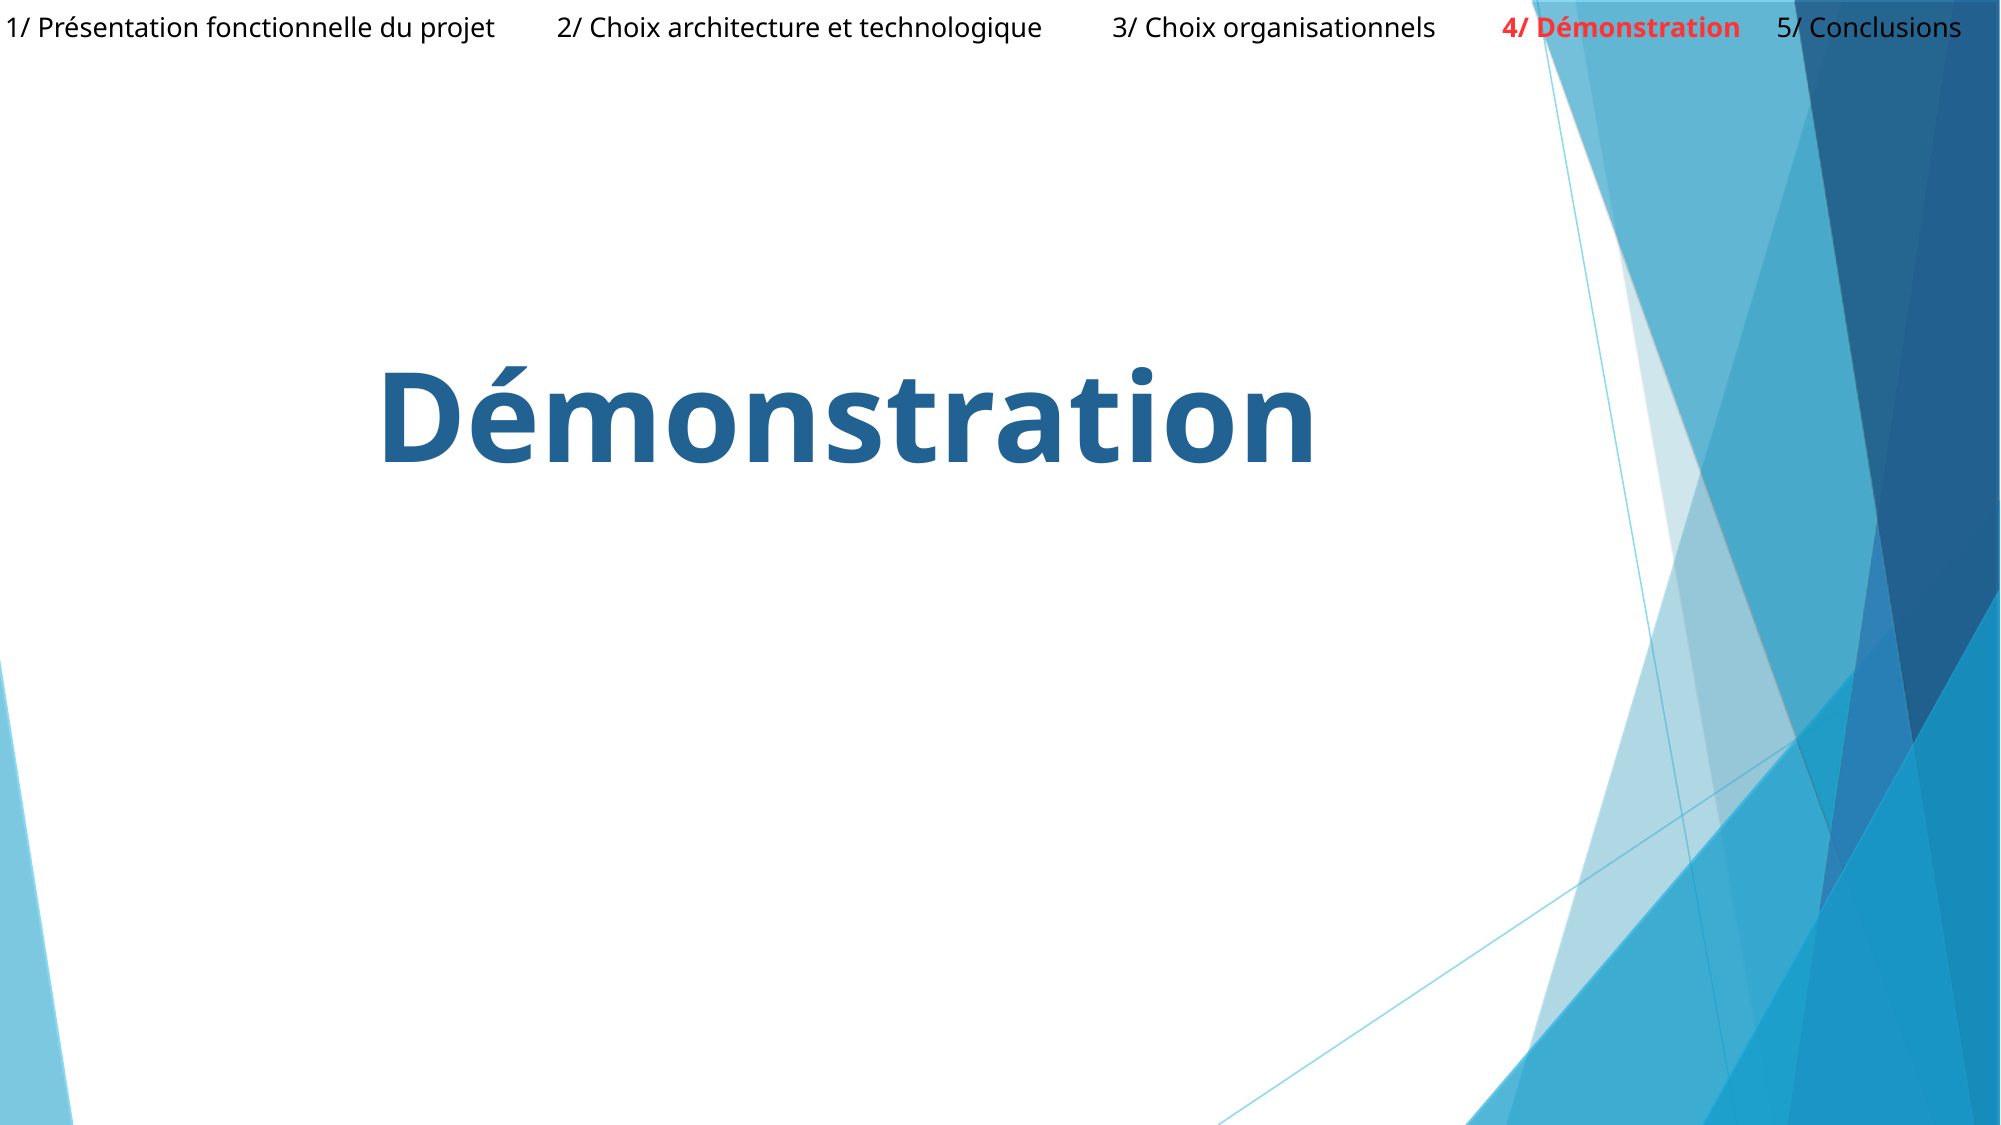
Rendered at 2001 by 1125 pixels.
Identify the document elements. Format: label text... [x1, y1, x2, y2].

text_box 1/ Présentation fonctionnelle du projet 2/ Choix architecture et technologique 3/ Choix organisationnels 4/ Démonstration 5/ Conclusions [0, 2, 1991, 51]
title Démonstration [0, 330, 1697, 627]
